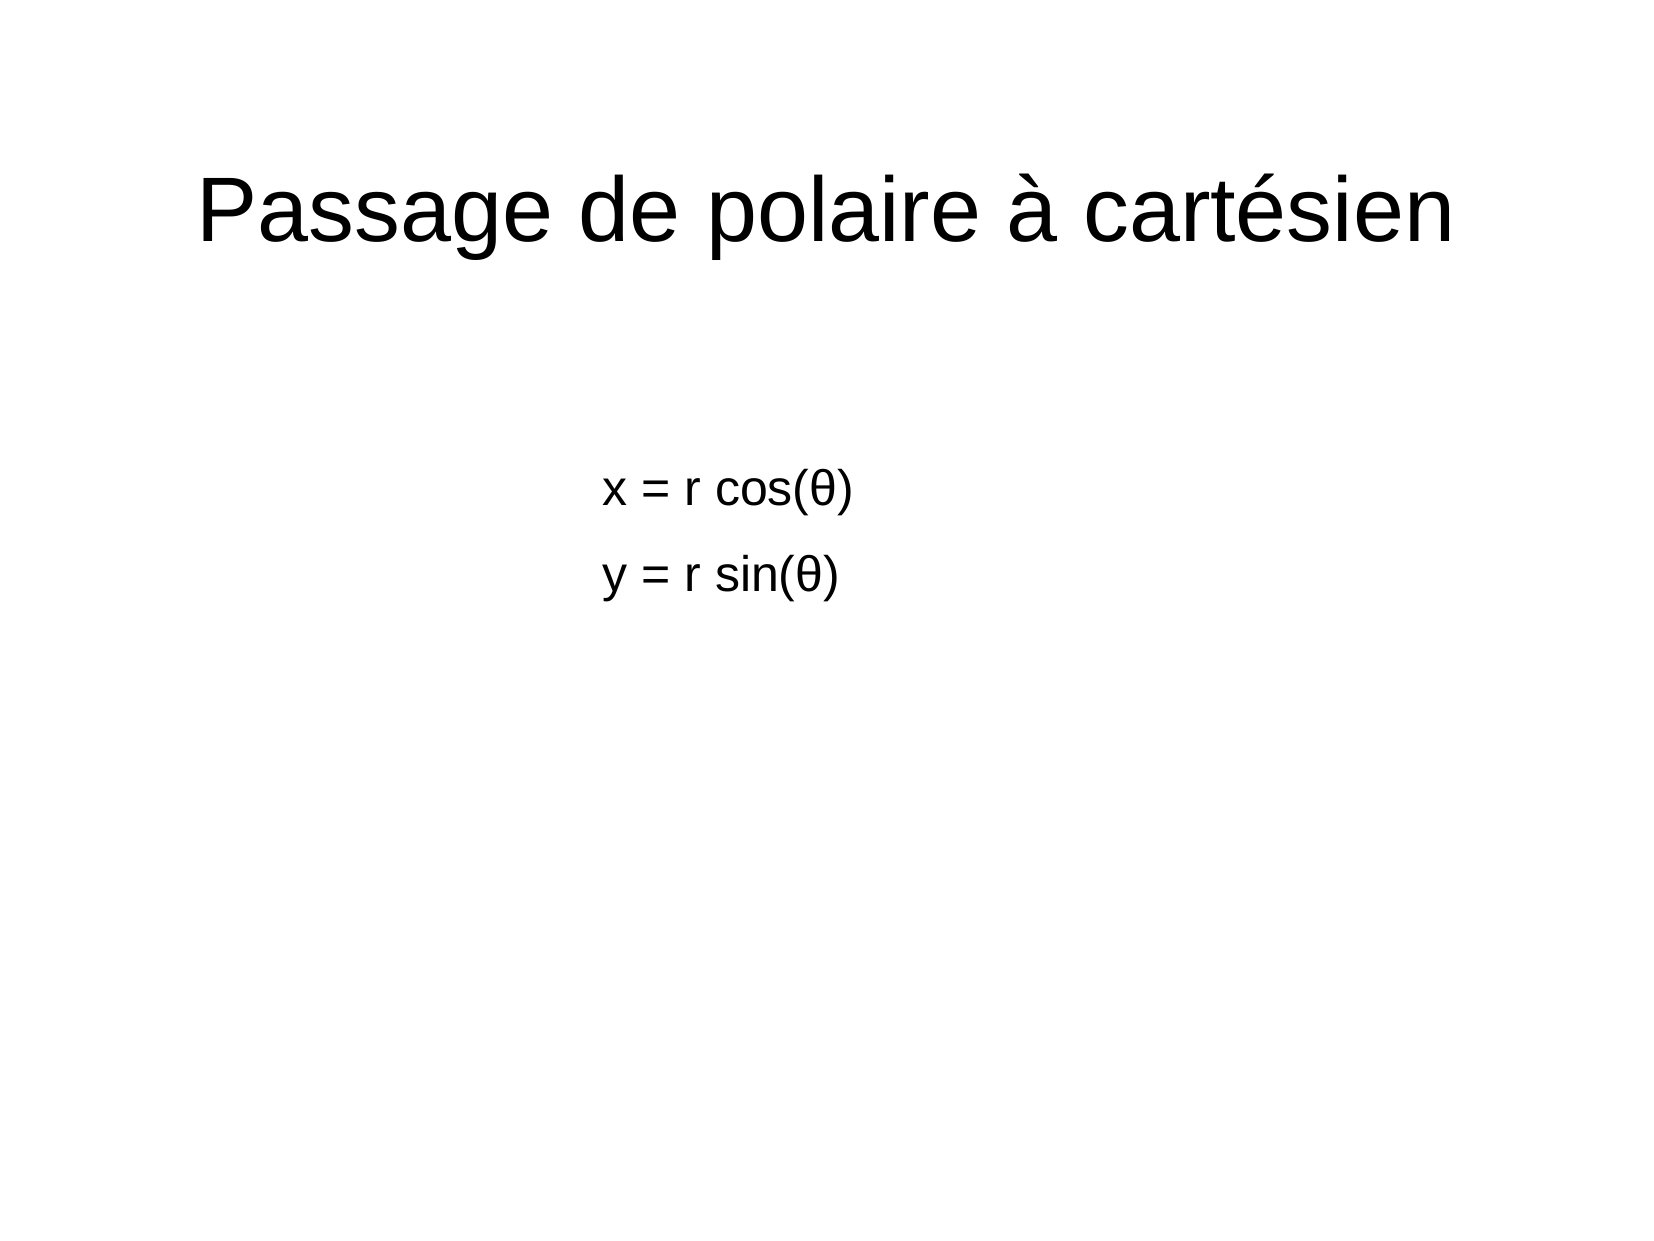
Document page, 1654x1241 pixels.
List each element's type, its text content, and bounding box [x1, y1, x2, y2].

list x = r cos(θ) y = r sin(θ) [602, 460, 969, 643]
title Passage de polaire à cartésien [82, 106, 1571, 314]
